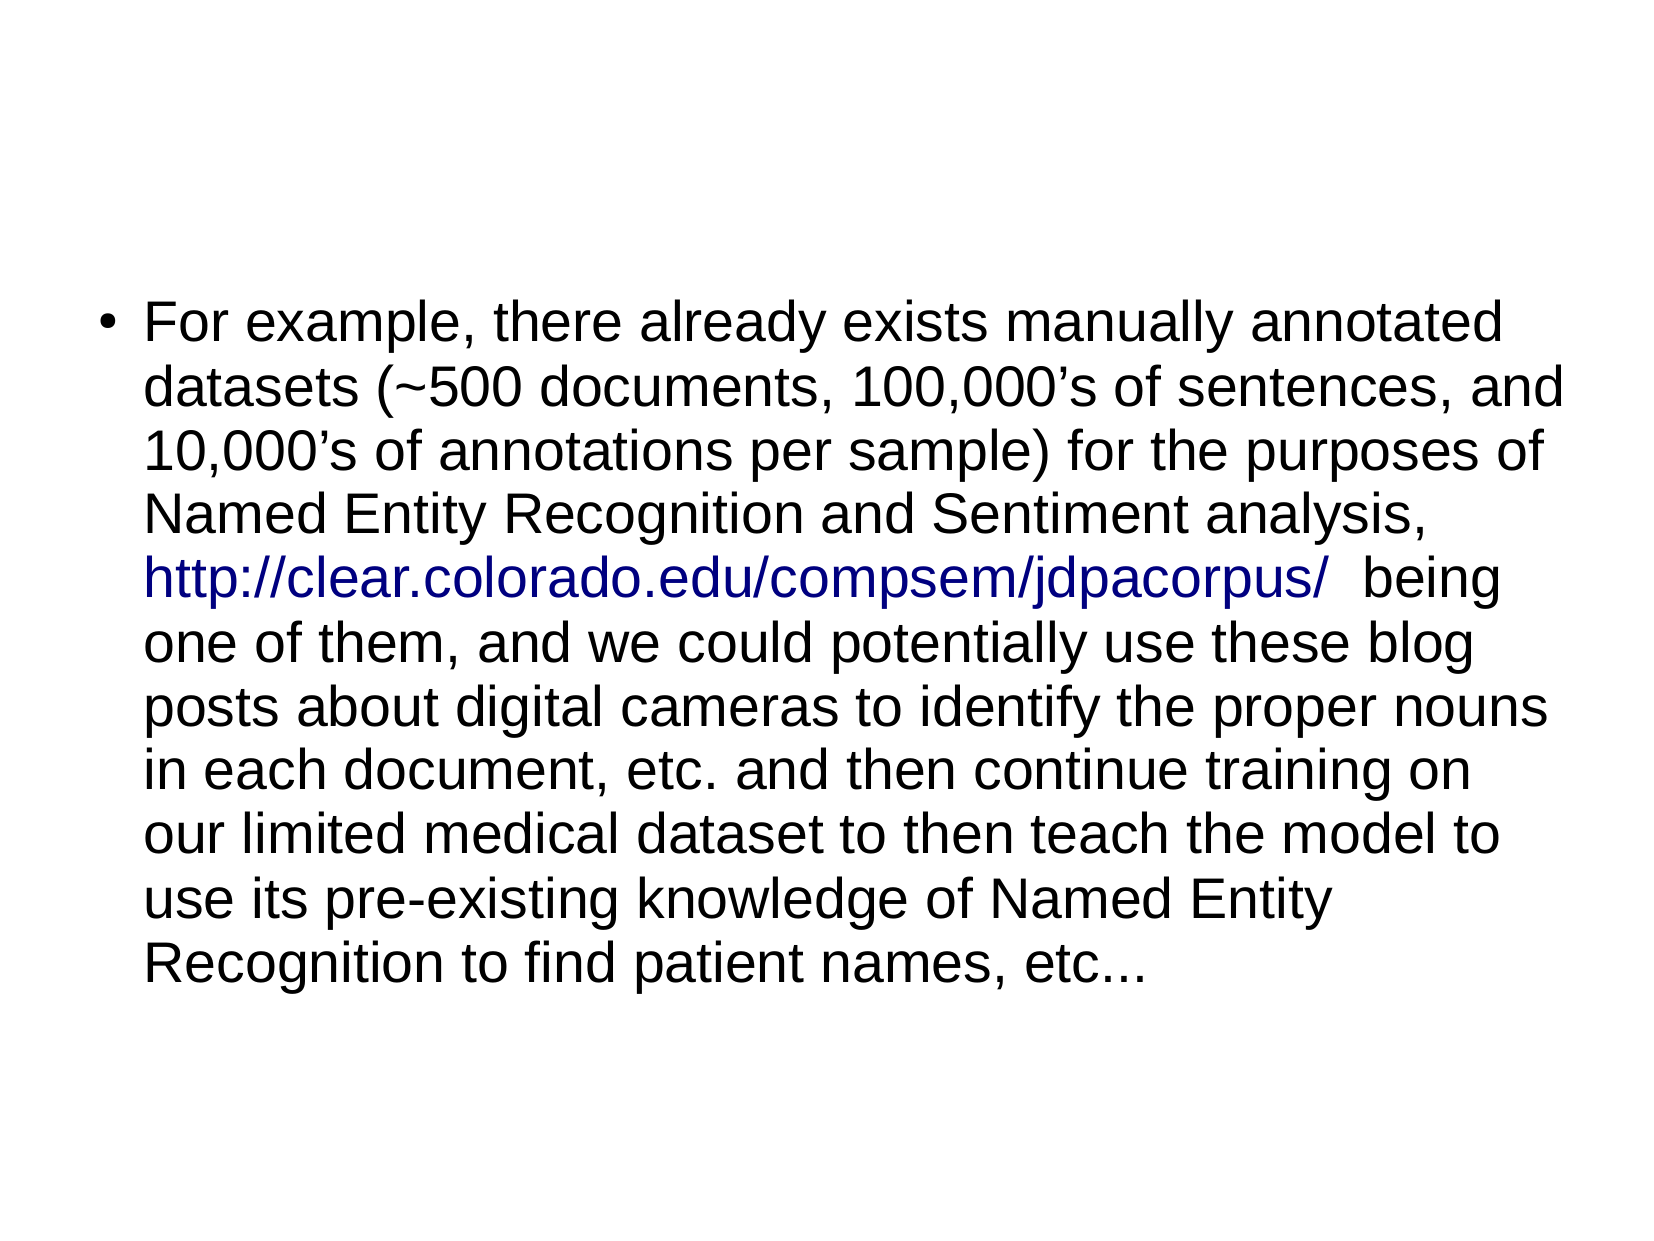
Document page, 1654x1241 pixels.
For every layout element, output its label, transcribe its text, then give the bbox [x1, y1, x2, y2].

list For example, there already exists manually annotated datasets (~500 documents, 100,000’s of sentences, and 10,000’s of annotations per sample) for the purposes of Named Entity Recognition and Sentiment analysis, http://clear.colorado.edu/compsem/jdpacorpus/ being one of them, and we could potentially use these blog posts about digital cameras to identify the proper nouns in each document, etc. and then continue training on our limited medical dataset to then teach the model to use its pre-existing knowledge of Named Entity Recognition to find patient names, etc... [82, 290, 1571, 1010]
